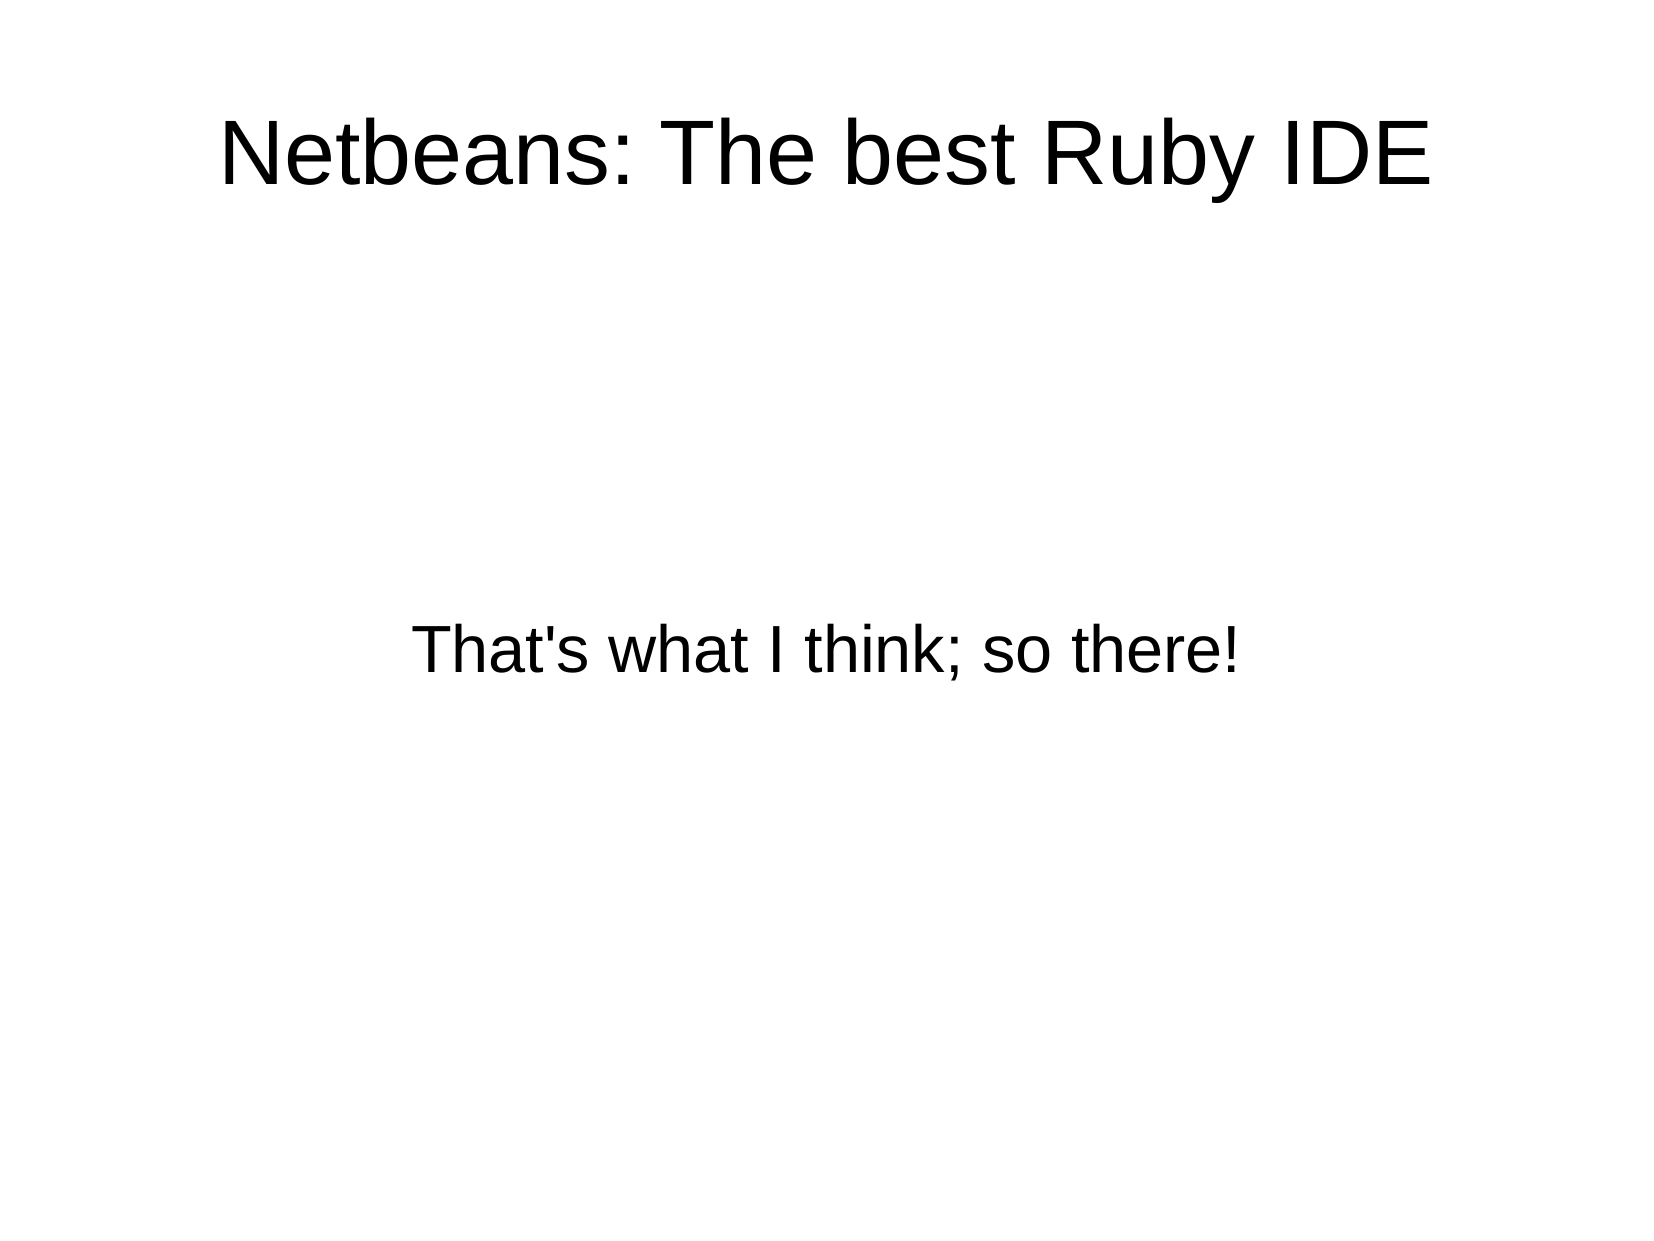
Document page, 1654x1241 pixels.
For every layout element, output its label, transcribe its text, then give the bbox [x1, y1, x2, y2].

title Netbeans: The best Ruby IDE [82, 49, 1571, 257]
subtitle That's what I think; so there! [82, 290, 1571, 1010]
